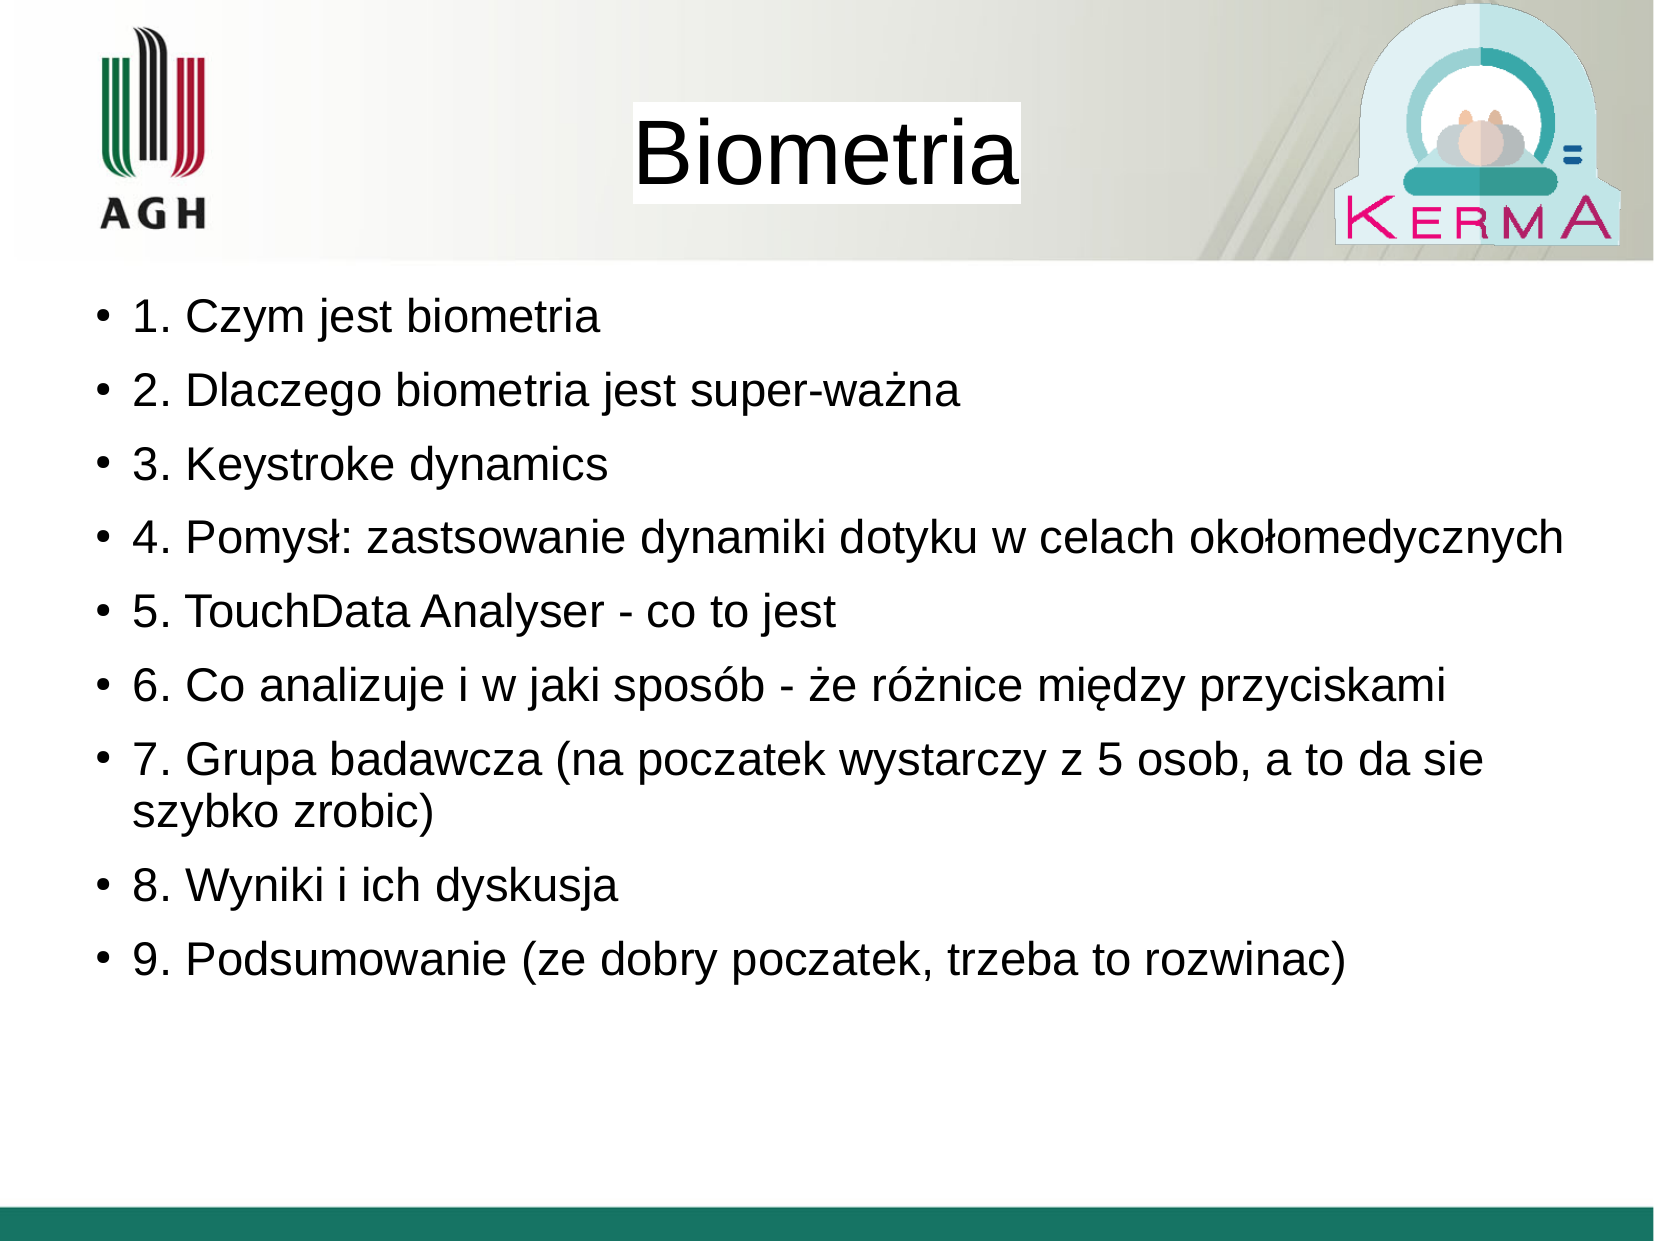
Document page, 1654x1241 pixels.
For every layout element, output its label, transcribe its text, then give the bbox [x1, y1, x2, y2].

title Biometria [82, 49, 1305, 257]
picture [0, 0, 1654, 1241]
list 1. Czym jest biometria 2. Dlaczego biometria jest super-ważna 3. Keystroke dynamics 4. Pomysł: zastsowanie dynamiki dotyku w celach okołomedycznych 5. TouchData Analyser - co to jest 6. Co analizuje i w jaki sposób - że różnice między przyciskami 7. Grupa badawcza (na poczatek wystarczy z 5 osob, a to da sie szybko zrobic) 8. Wyniki i ich dyskusja 9. Podsumowanie (ze dobry poczatek, trzeba to rozwinac) [82, 290, 1571, 1010]
